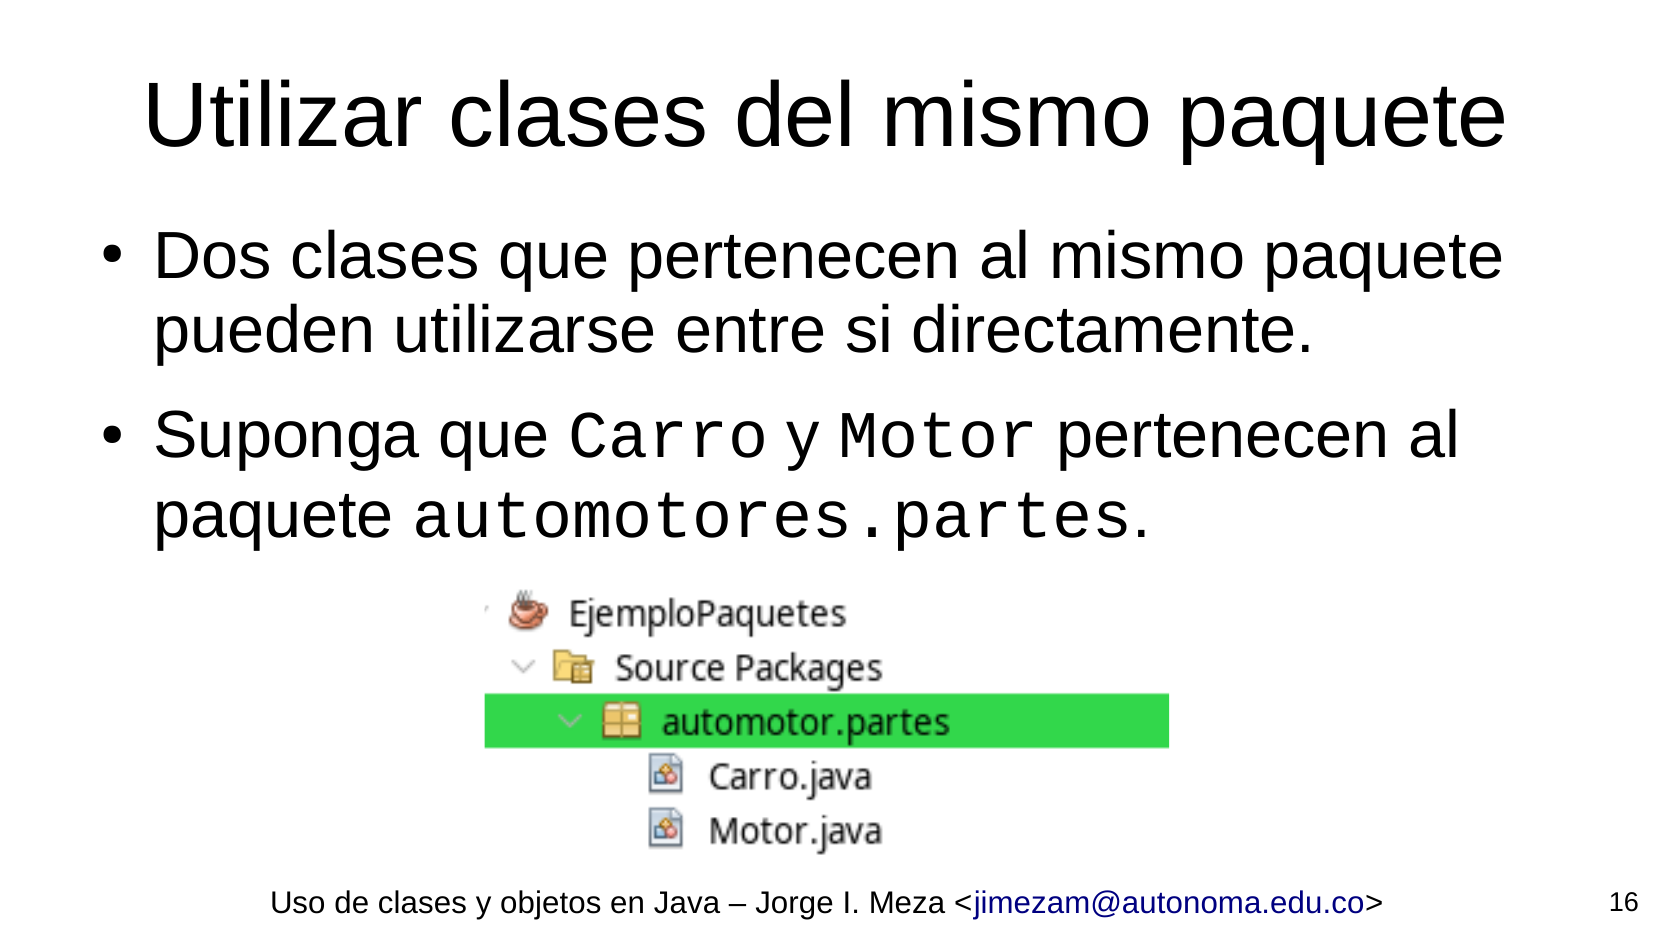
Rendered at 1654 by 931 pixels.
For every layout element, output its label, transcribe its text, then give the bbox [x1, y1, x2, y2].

list Dos clases que pertenecen al mismo paquete pueden utilizarse entre si directamente. Suponga que Carro y Motor pertenecen al paquete automotores.partes. [82, 217, 1571, 879]
picture [484, 586, 1170, 861]
title Utilizar clases del mismo paquete [82, 37, 1571, 193]
